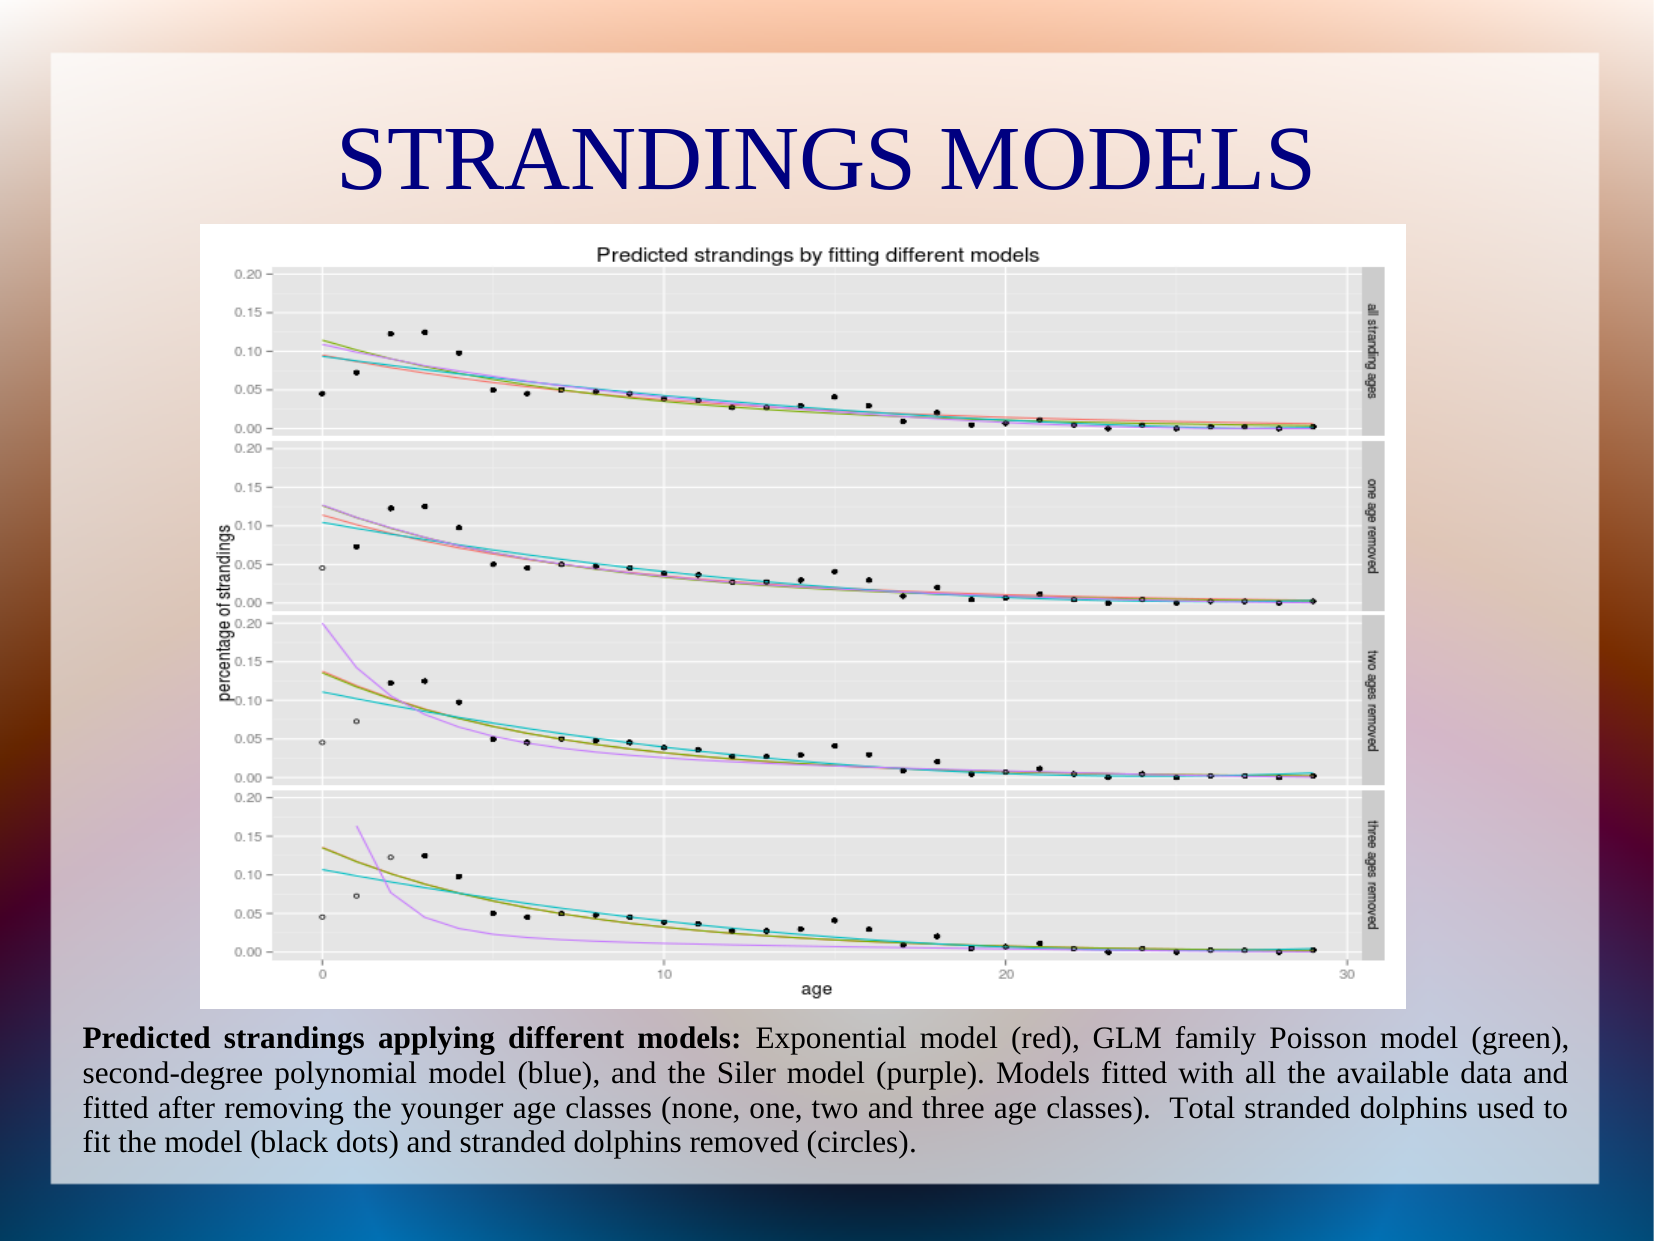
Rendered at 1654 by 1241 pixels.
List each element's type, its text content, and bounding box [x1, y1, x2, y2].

picture [0, 0, 1654, 1241]
title STRANDINGS MODELS [82, 55, 1571, 263]
list Predicted strandings applying different models: Exponential model (red), GLM family Poisson model (green), second-degree polynomial model (blue), and the Siler model (purple). Models fitted with all the available data and fitted after removing the younger age classes (none, one, two and three age classes). Total stranded dolphins used to fit the model (black dots) and stranded dolphins removed (circles). [82, 1021, 1571, 1160]
